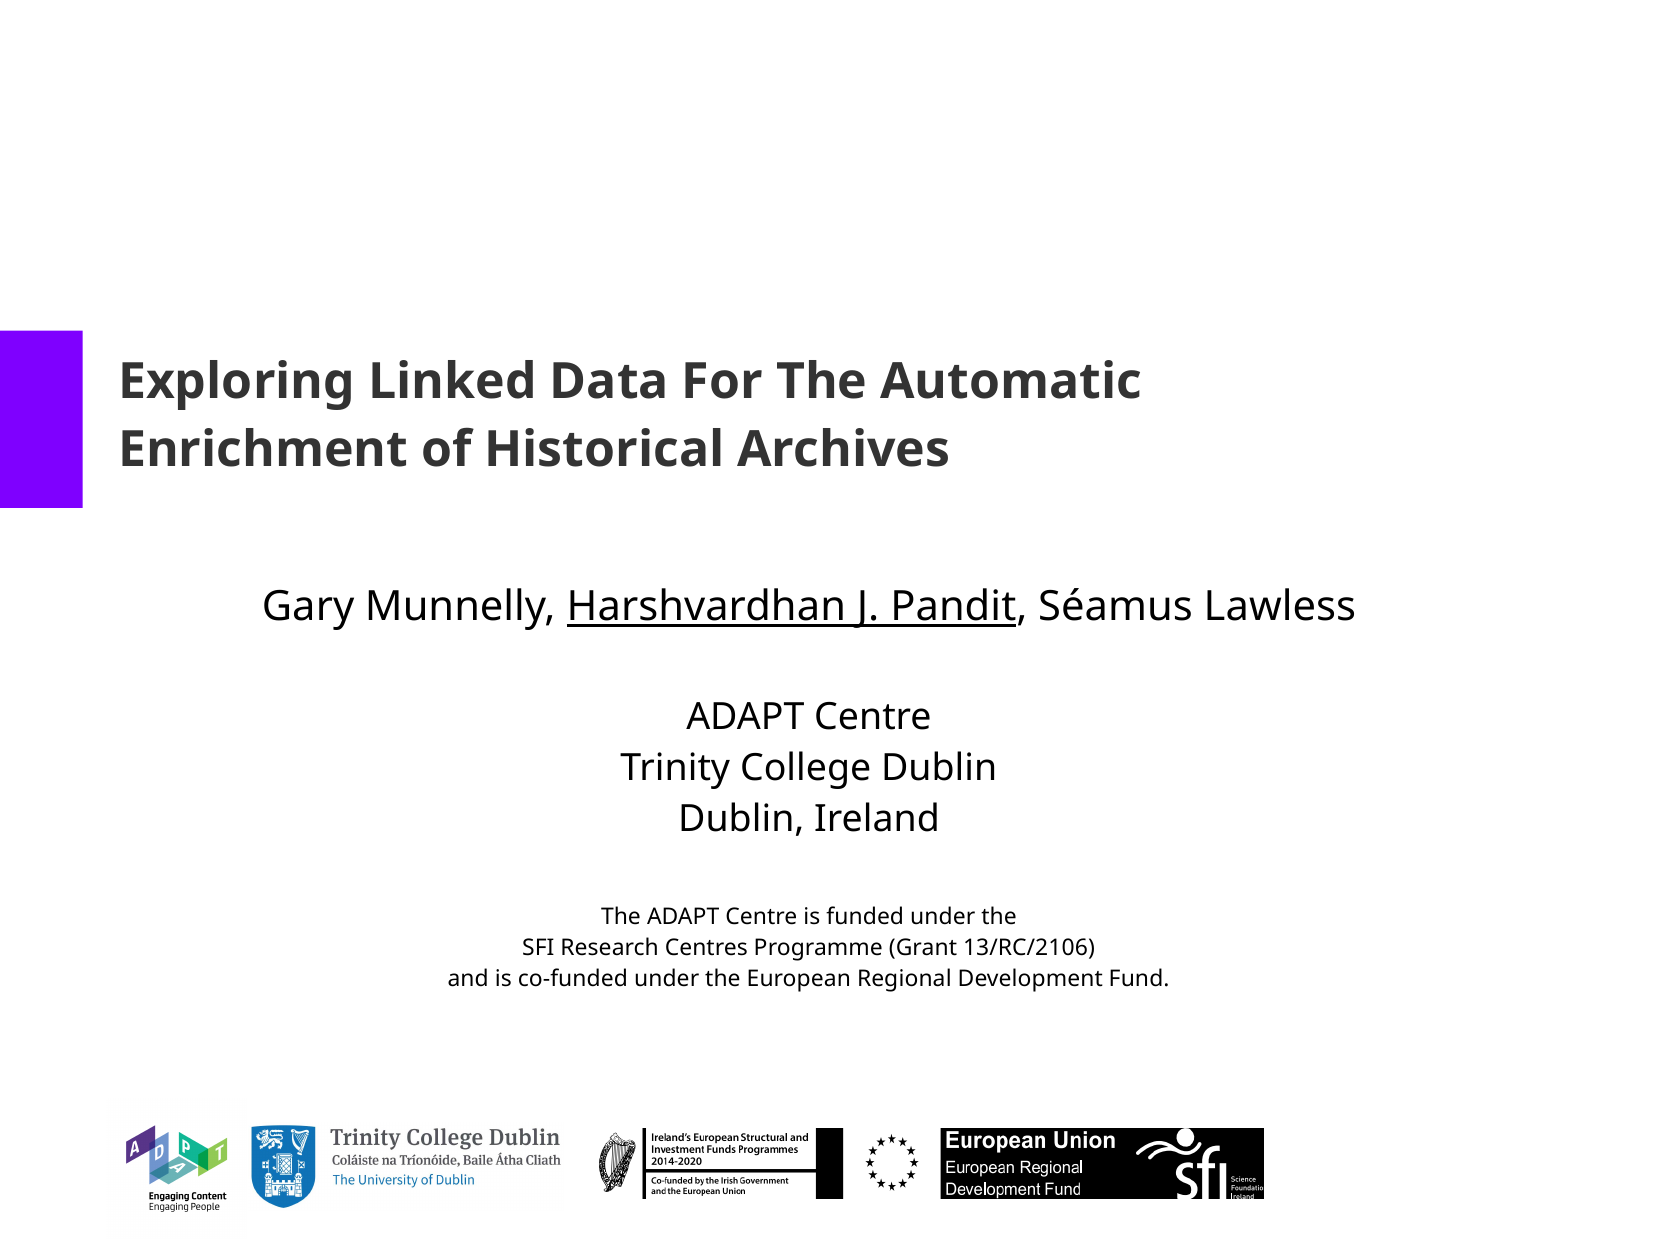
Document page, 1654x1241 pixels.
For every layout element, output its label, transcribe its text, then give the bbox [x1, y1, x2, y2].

picture [591, 1127, 1264, 1199]
picture [248, 1122, 564, 1211]
title Exploring Linked Data For The Automatic Enrichment of Historical Archives [118, 295, 1524, 532]
picture [106, 1098, 247, 1239]
subtitle Gary Munnelly, Harshvardhan J. Pandit, Séamus Lawless ADAPT Centre Trinity College Dublin Dublin, Ireland The ADAPT Centre is funded under the SFI Research Centres Programme (Grant 13/RC/2106) and is co-funded under the European Regional Development Fund. [106, 507, 1512, 1062]
